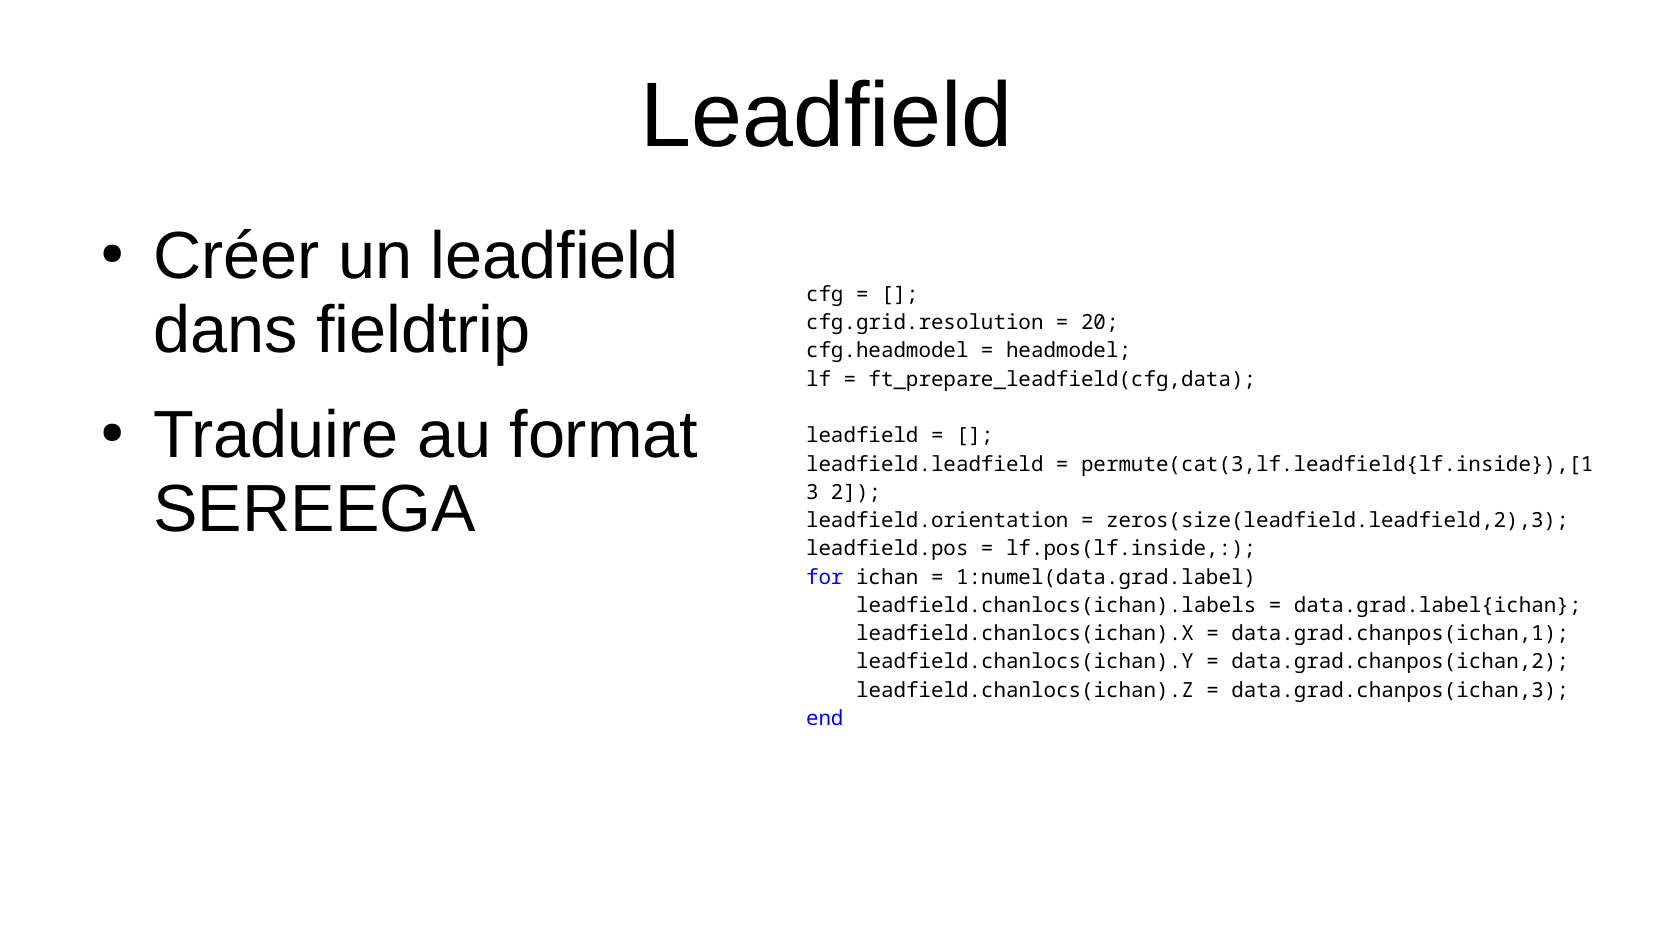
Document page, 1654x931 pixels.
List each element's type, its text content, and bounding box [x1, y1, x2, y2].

list Créer un leadfield dans fieldtrip Traduire au format SEREEGA [82, 217, 809, 758]
text_box cfg = []; cfg.grid.resolution = 20; cfg.headmodel = headmodel; lf = ft_prepare_leadfield(cfg,data); leadfield = []; leadfield.leadfield = permute(cat(3,lf.leadfield{lf.inside}),[1 3 2]); leadfield.orientation = zeros(size(leadfield.leadfield,2),3); leadfield.pos = lf.pos(lf.inside,:); for ichan = 1:numel(data.grad.label) leadfield.chanlocs(ichan).labels = data.grad.label{ichan}; leadfield.chanlocs(ichan).X = data.grad.chanpos(ichan,1); leadfield.chanlocs(ichan).Y = data.grad.chanpos(ichan,2); leadfield.chanlocs(ichan).Z = data.grad.chanpos(ichan,3); end [791, 271, 1619, 719]
title Leadfield [82, 37, 1571, 193]
